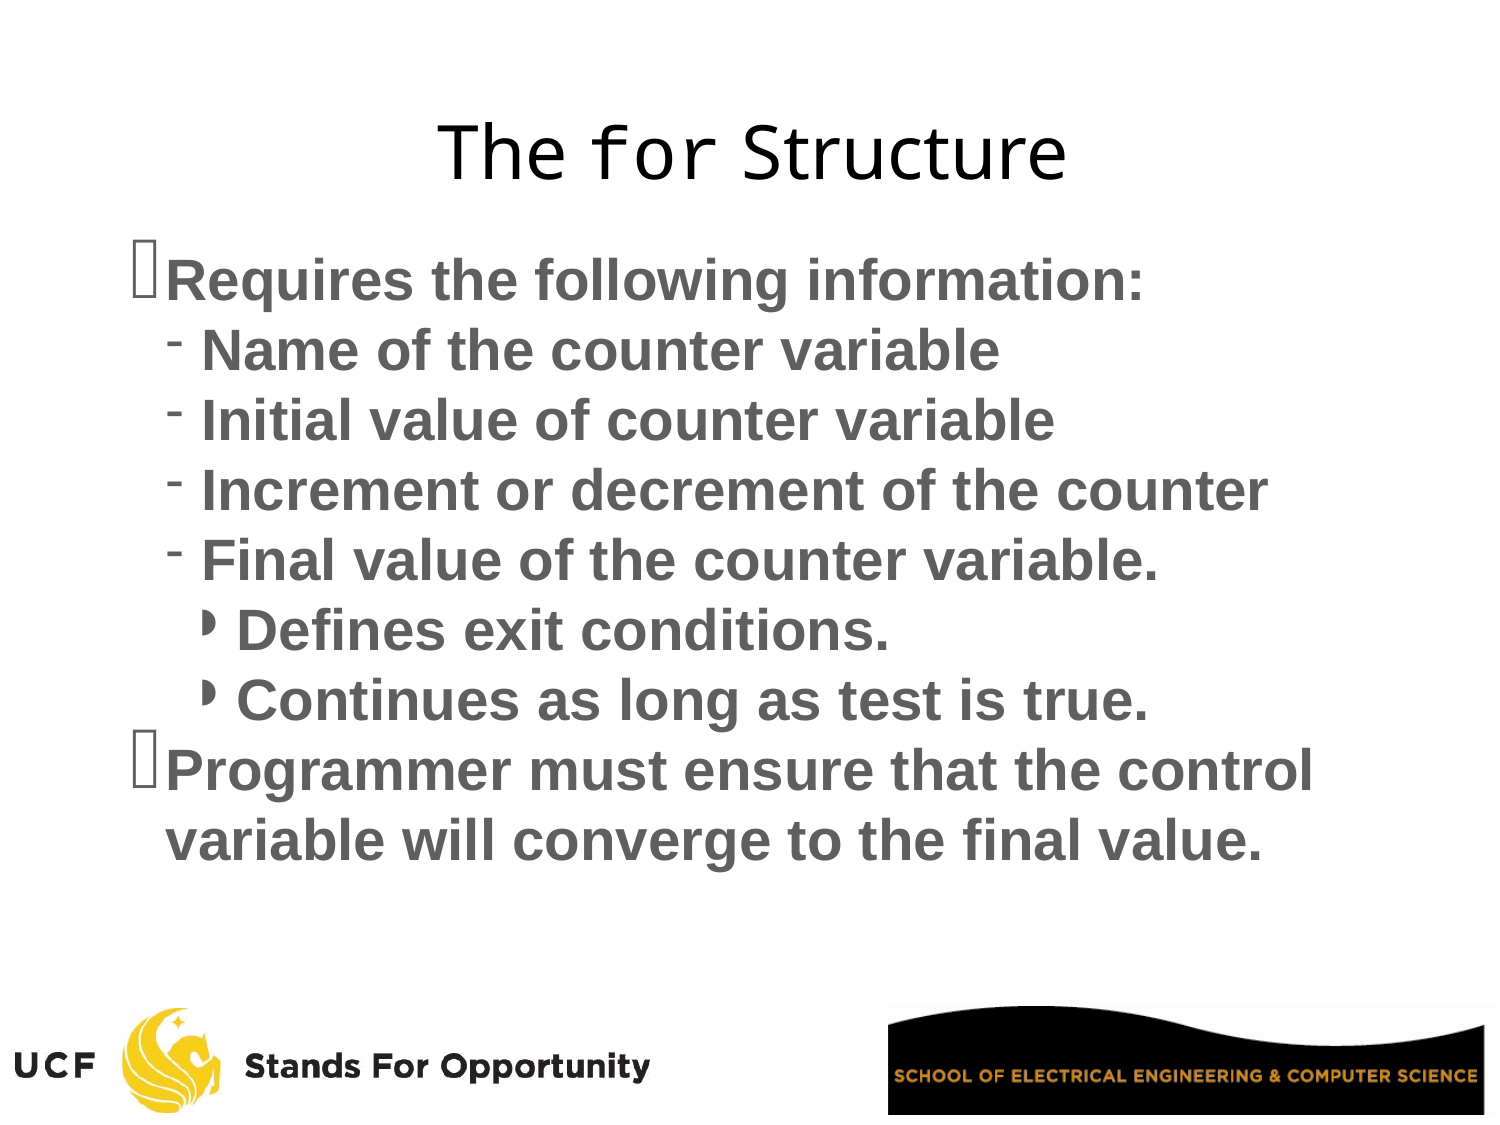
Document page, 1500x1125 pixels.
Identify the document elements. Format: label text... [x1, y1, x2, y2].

picture [887, 1006, 1497, 1115]
text_box The for Structure [79, 52, 1427, 248]
picture [15, 1008, 650, 1113]
text_box Requires the following information: Name of the counter variable Initial value of counter variable Increment or decrement of the counter Final value of the counter variable. Defines exit conditions. Continues as long as test is true. Programmer must ensure that the control variable will converge to the final value. [115, 235, 1391, 985]
